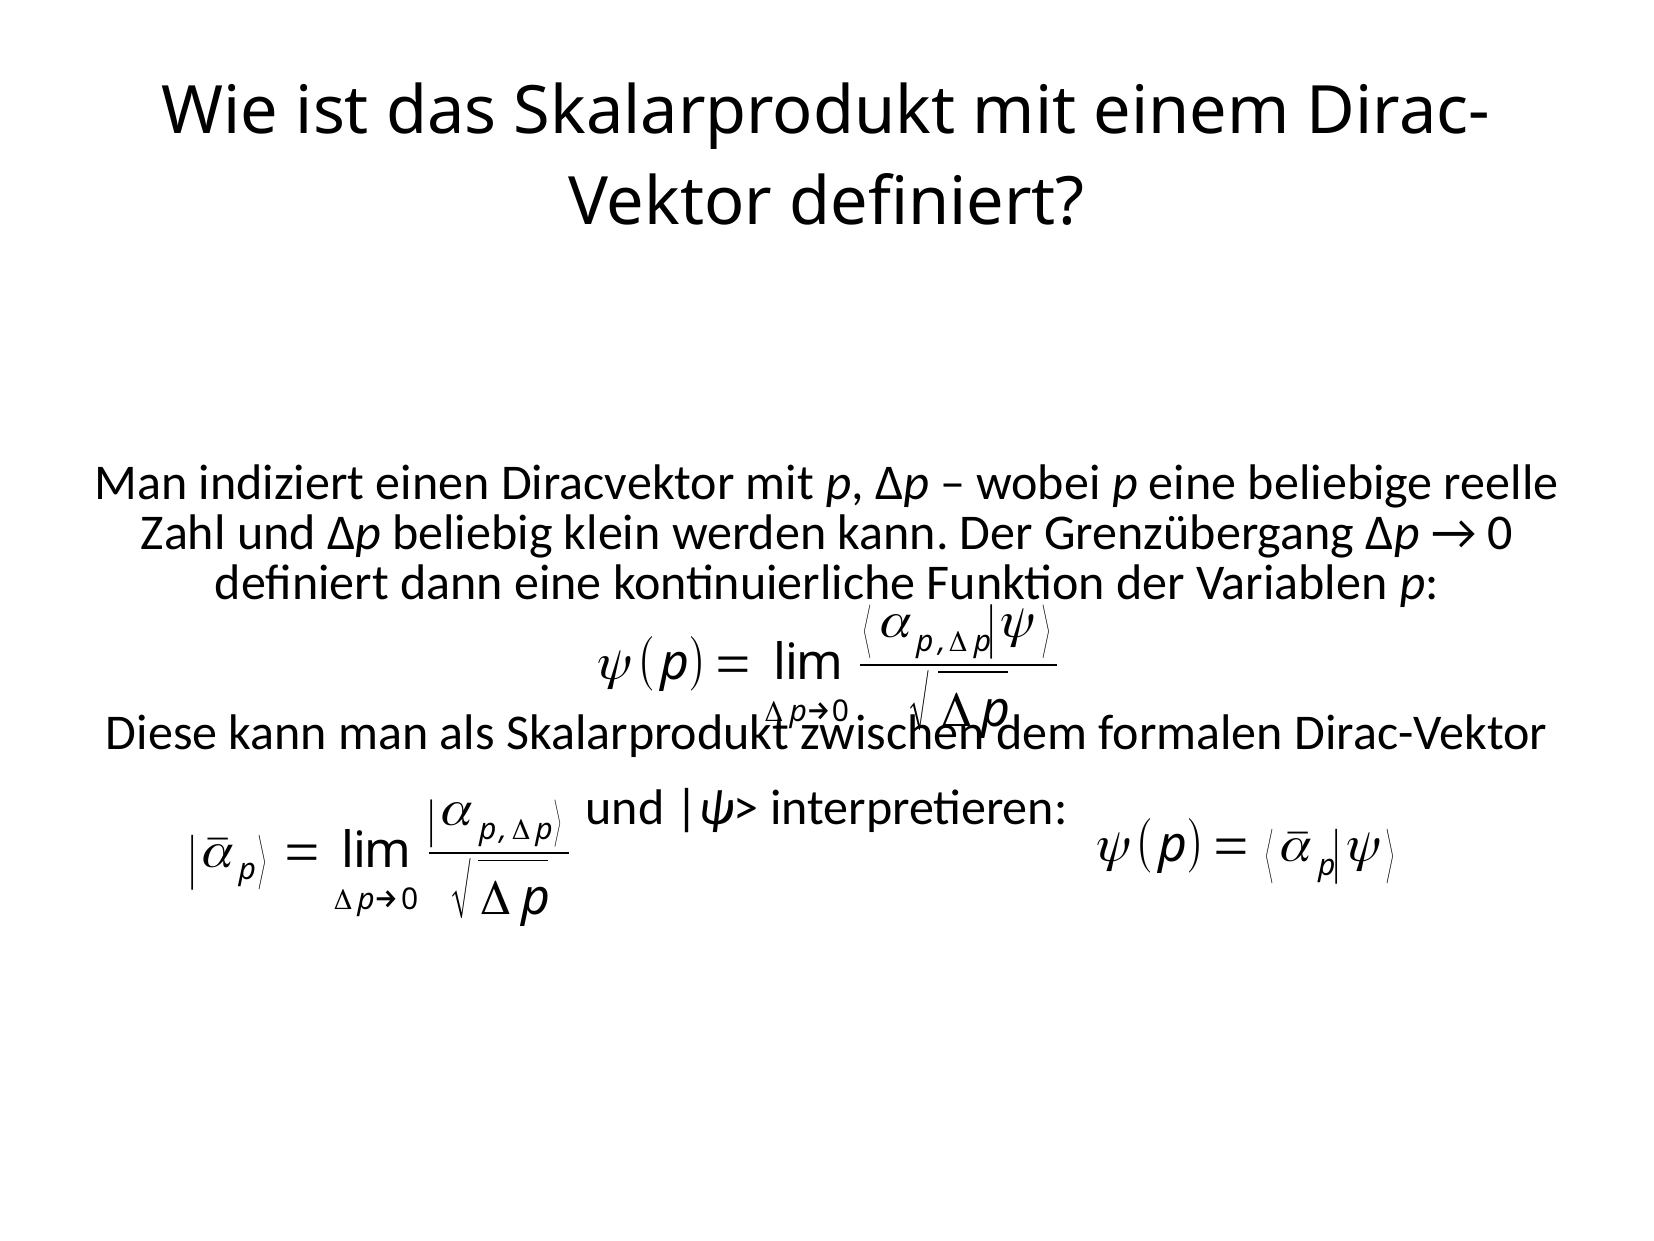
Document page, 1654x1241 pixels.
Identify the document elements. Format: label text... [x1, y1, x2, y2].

subtitle Man indiziert einen Diracvektor mit p, Δp – wobei p eine beliebige reelle Zahl und Δp beliebig klein werden kann. Der Grenzübergang Δp → 0 definiert dann eine kontinuierliche Funktion der Variablen p: Diese kann man als Skalarprodukt zwischen dem formalen Dirac-Vektor und |ψ> interpretieren: [82, 290, 1571, 1010]
chart [588, 602, 1066, 740]
title Wie ist das Skalarprodukt mit einem Dirac-Vektor definiert? [82, 49, 1571, 257]
chart [1086, 814, 1406, 887]
chart [179, 797, 577, 928]
